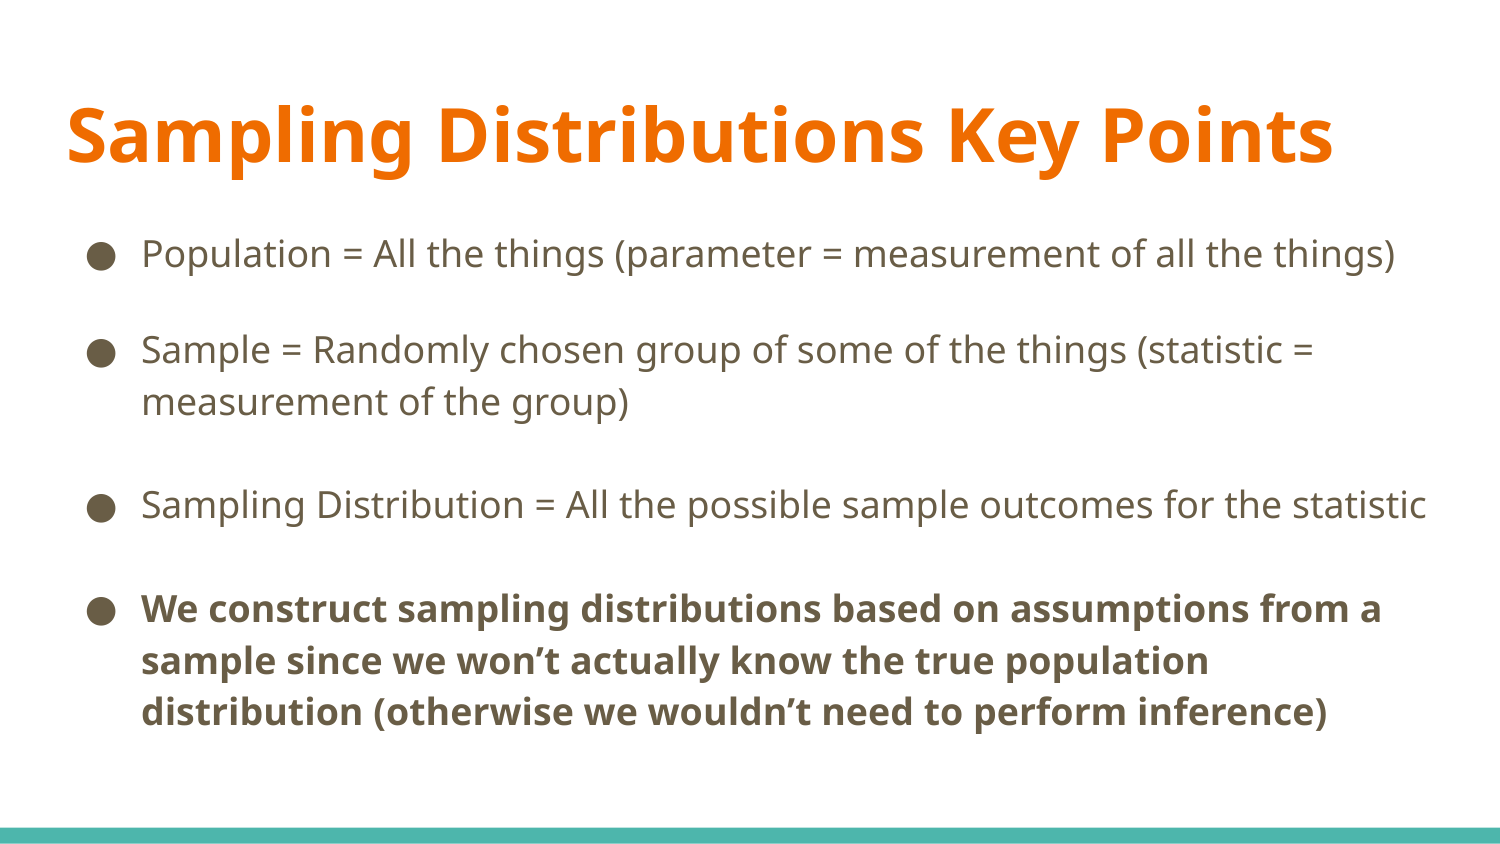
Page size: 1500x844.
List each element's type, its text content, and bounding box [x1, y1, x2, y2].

title Sampling Distributions Key Points [51, 72, 1449, 189]
list Population = All the things (parameter = measurement of all the things) Sample = Randomly chosen group of some of the things (statistic = measurement of the group) Sampling Distribution = All the possible sample outcomes for the statistic We construct sampling distributions based on assumptions from a sample since we won’t actually know the true population distribution (otherwise we wouldn’t need to perform inference) [51, 207, 1449, 750]
